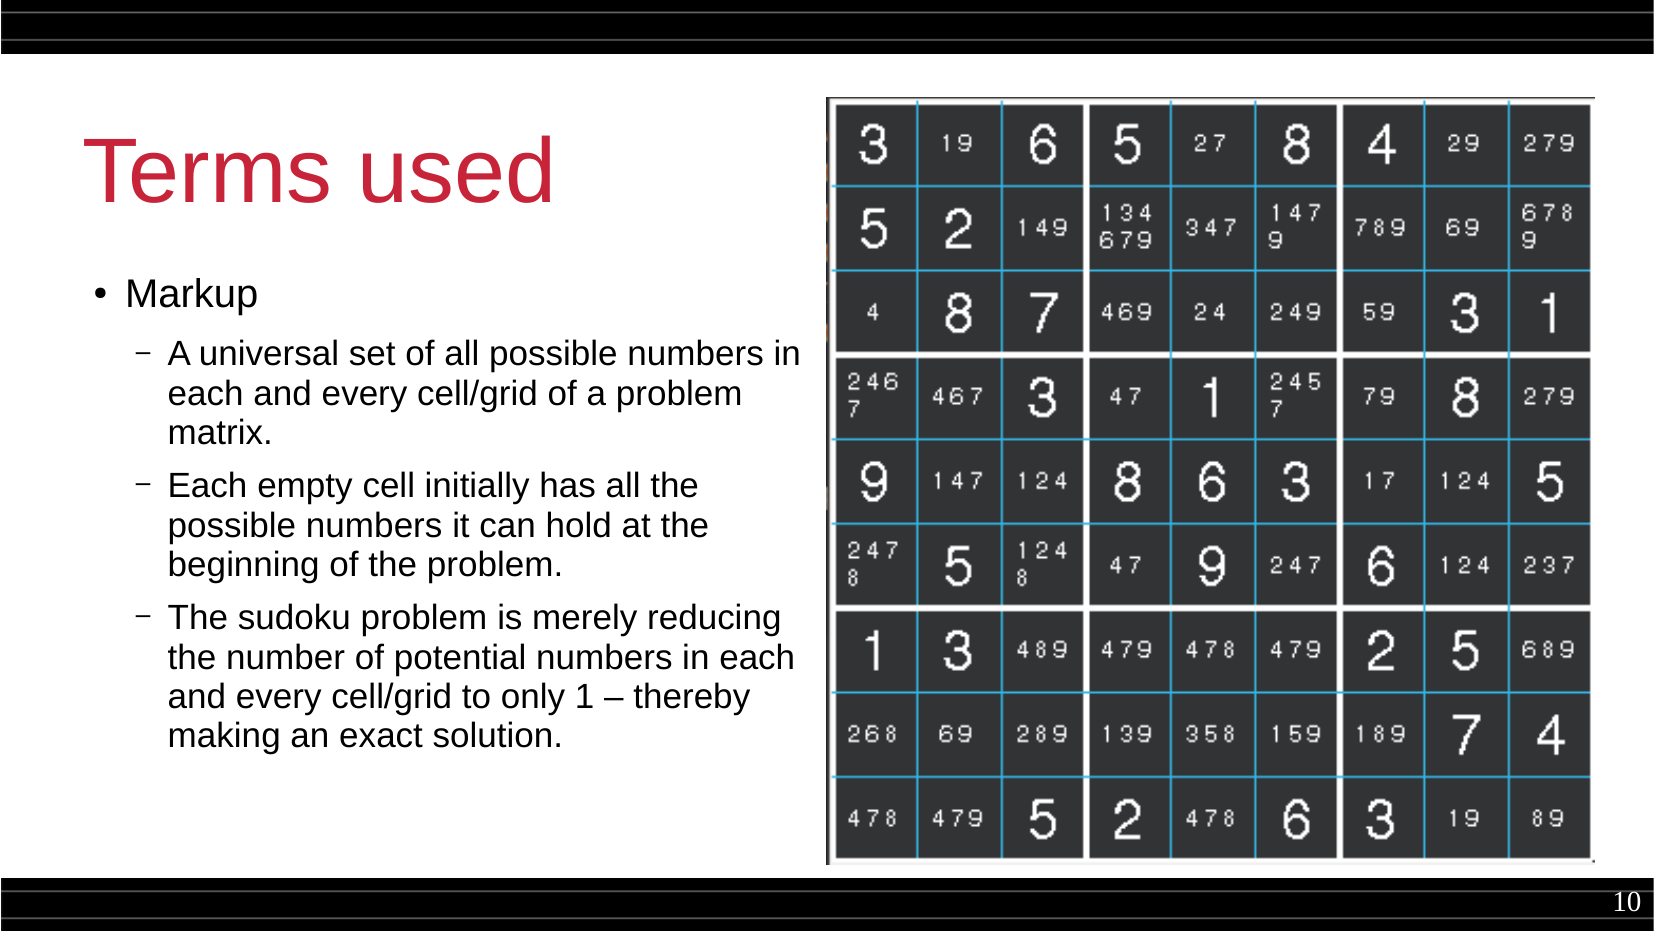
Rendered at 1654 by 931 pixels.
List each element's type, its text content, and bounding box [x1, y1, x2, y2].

list Markup A universal set of all possible numbers in each and every cell/grid of a problem matrix. Each empty cell initially has all the possible numbers it can hold at the beginning of the problem. The sudoku problem is merely reducing the number of potential numbers in each and every cell/grid to only 1 – thereby making an exact solution. [82, 271, 809, 758]
picture [1, 878, 1654, 931]
title Terms used [82, 92, 1571, 249]
picture [826, 97, 1595, 865]
picture [1, 0, 1654, 54]
